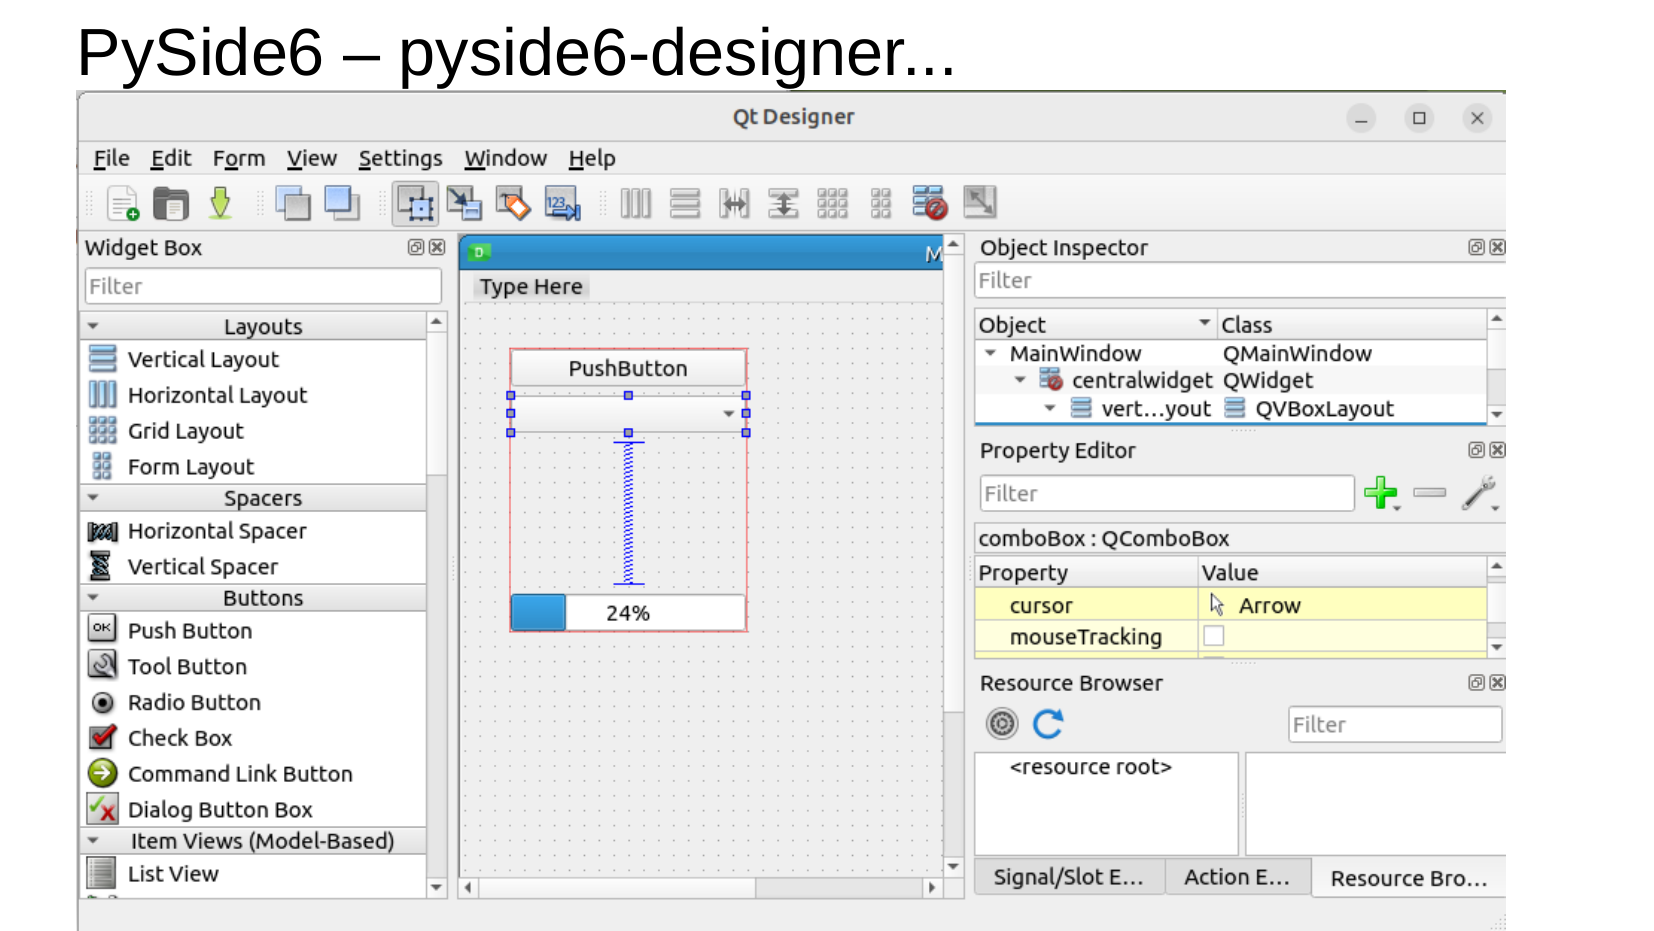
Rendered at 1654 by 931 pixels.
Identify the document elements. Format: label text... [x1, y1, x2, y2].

subtitle PySide6 – pyside6-designer... [76, 14, 1625, 117]
picture [76, 90, 1506, 931]
